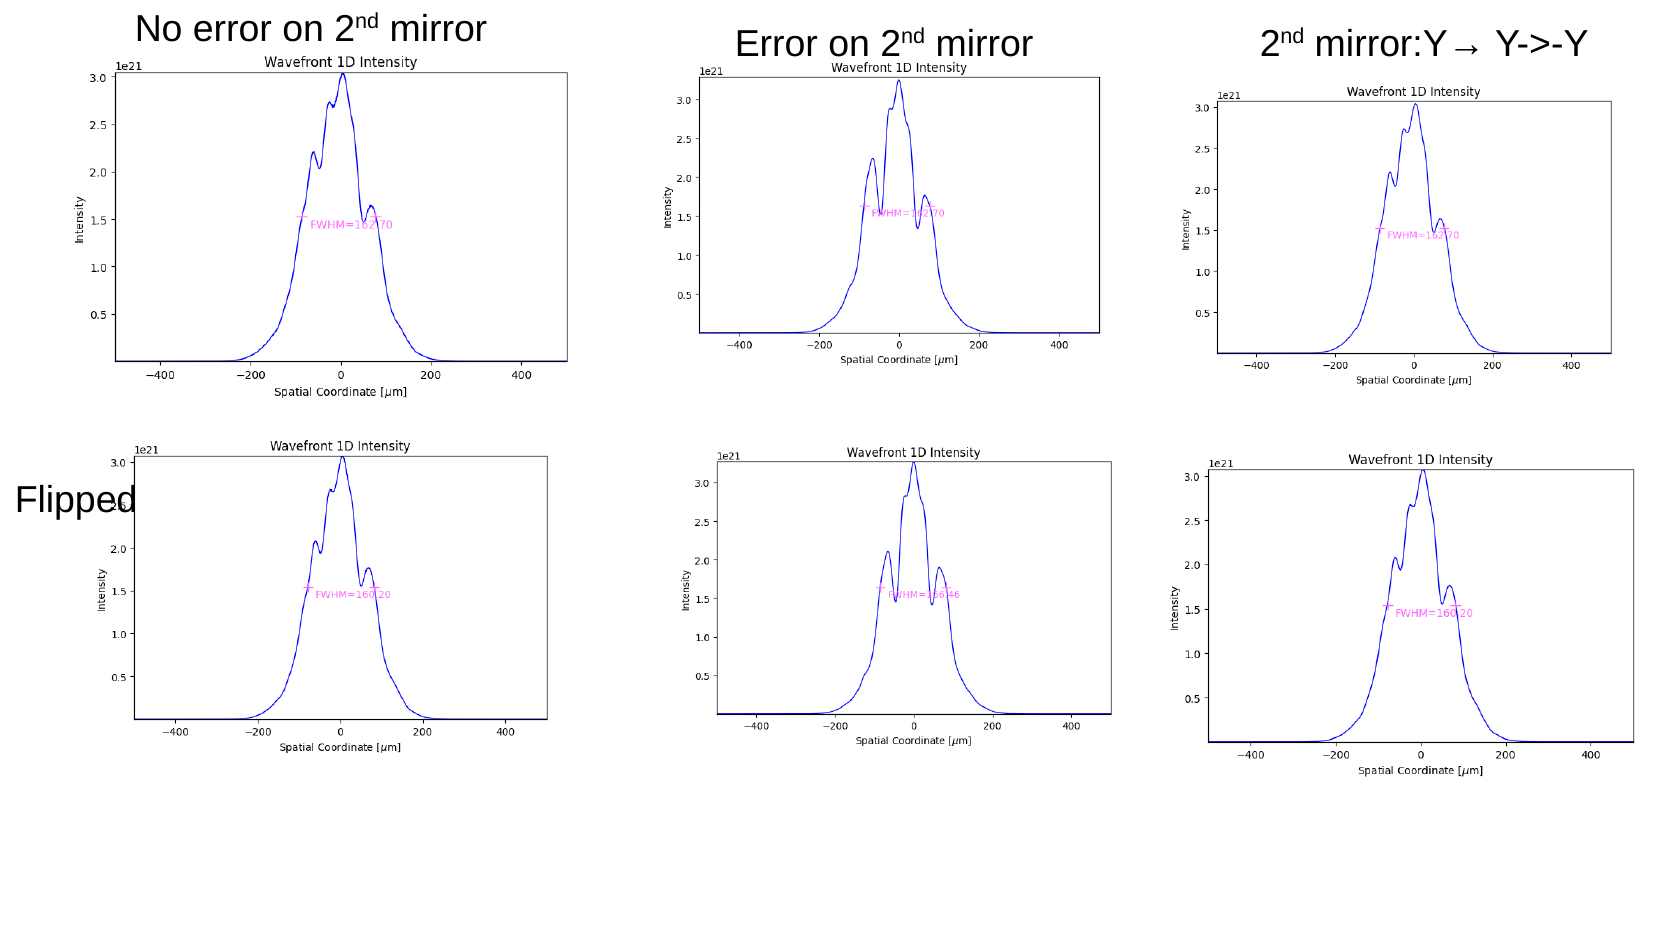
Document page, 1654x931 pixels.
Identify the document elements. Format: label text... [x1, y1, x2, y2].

picture [647, 46, 1111, 376]
picture [57, 44, 616, 409]
picture [660, 434, 1130, 751]
picture [78, 429, 556, 766]
text_box Error on 2nd mirror [720, 15, 1096, 74]
picture [1170, 74, 1623, 391]
picture [1155, 442, 1646, 781]
text_box 2nd mirror:Y→ Y->-Y [1245, 15, 1623, 158]
text_box No error on 2nd mirror [120, 0, 691, 101]
text_box Flipped [0, 471, 271, 571]
